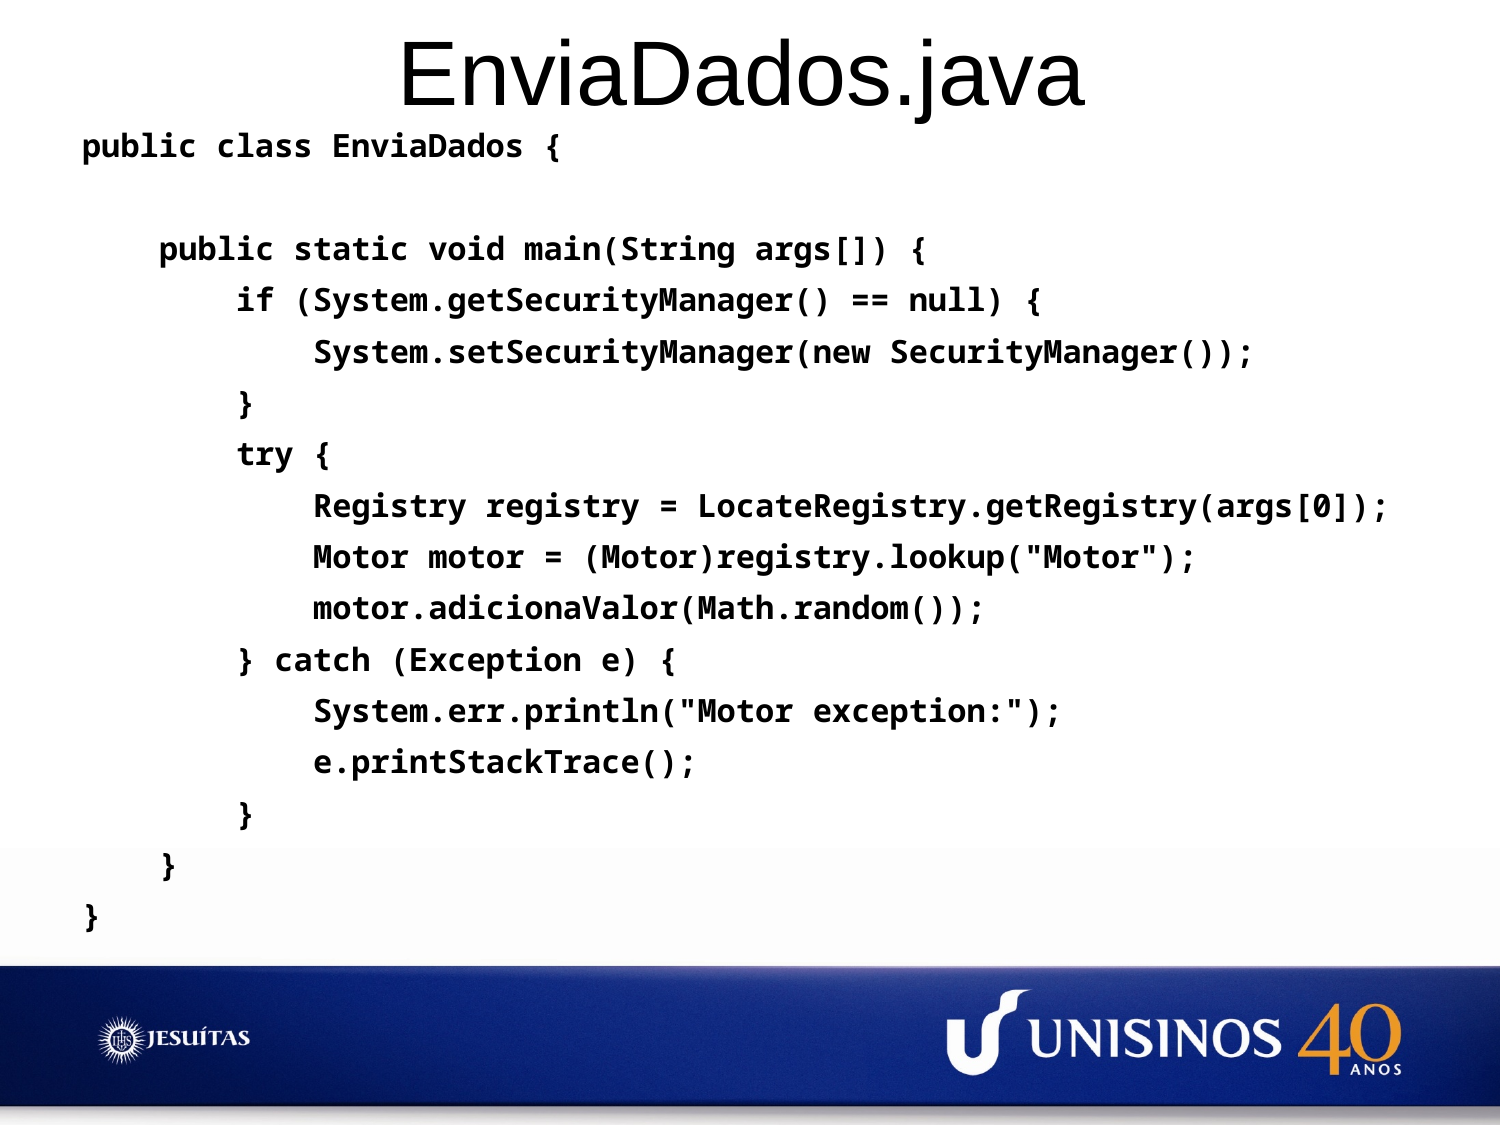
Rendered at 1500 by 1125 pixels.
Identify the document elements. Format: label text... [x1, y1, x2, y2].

picture [0, 848, 1500, 1125]
title EnviaDados.java [67, 0, 1418, 118]
list public class EnviaDados { public static void main(String args[]) { if (System.getSecurityManager() == null) { System.setSecurityManager(new SecurityManager()); } try { Registry registry = LocateRegistry.getRegistry(args[0]); Motor motor = (Motor)registry.lookup("Motor"); motor.adicionaValor(Math.random()); } catch (Exception e) { System.err.println("Motor exception:"); e.printStackTrace(); } } } [67, 118, 1418, 975]
